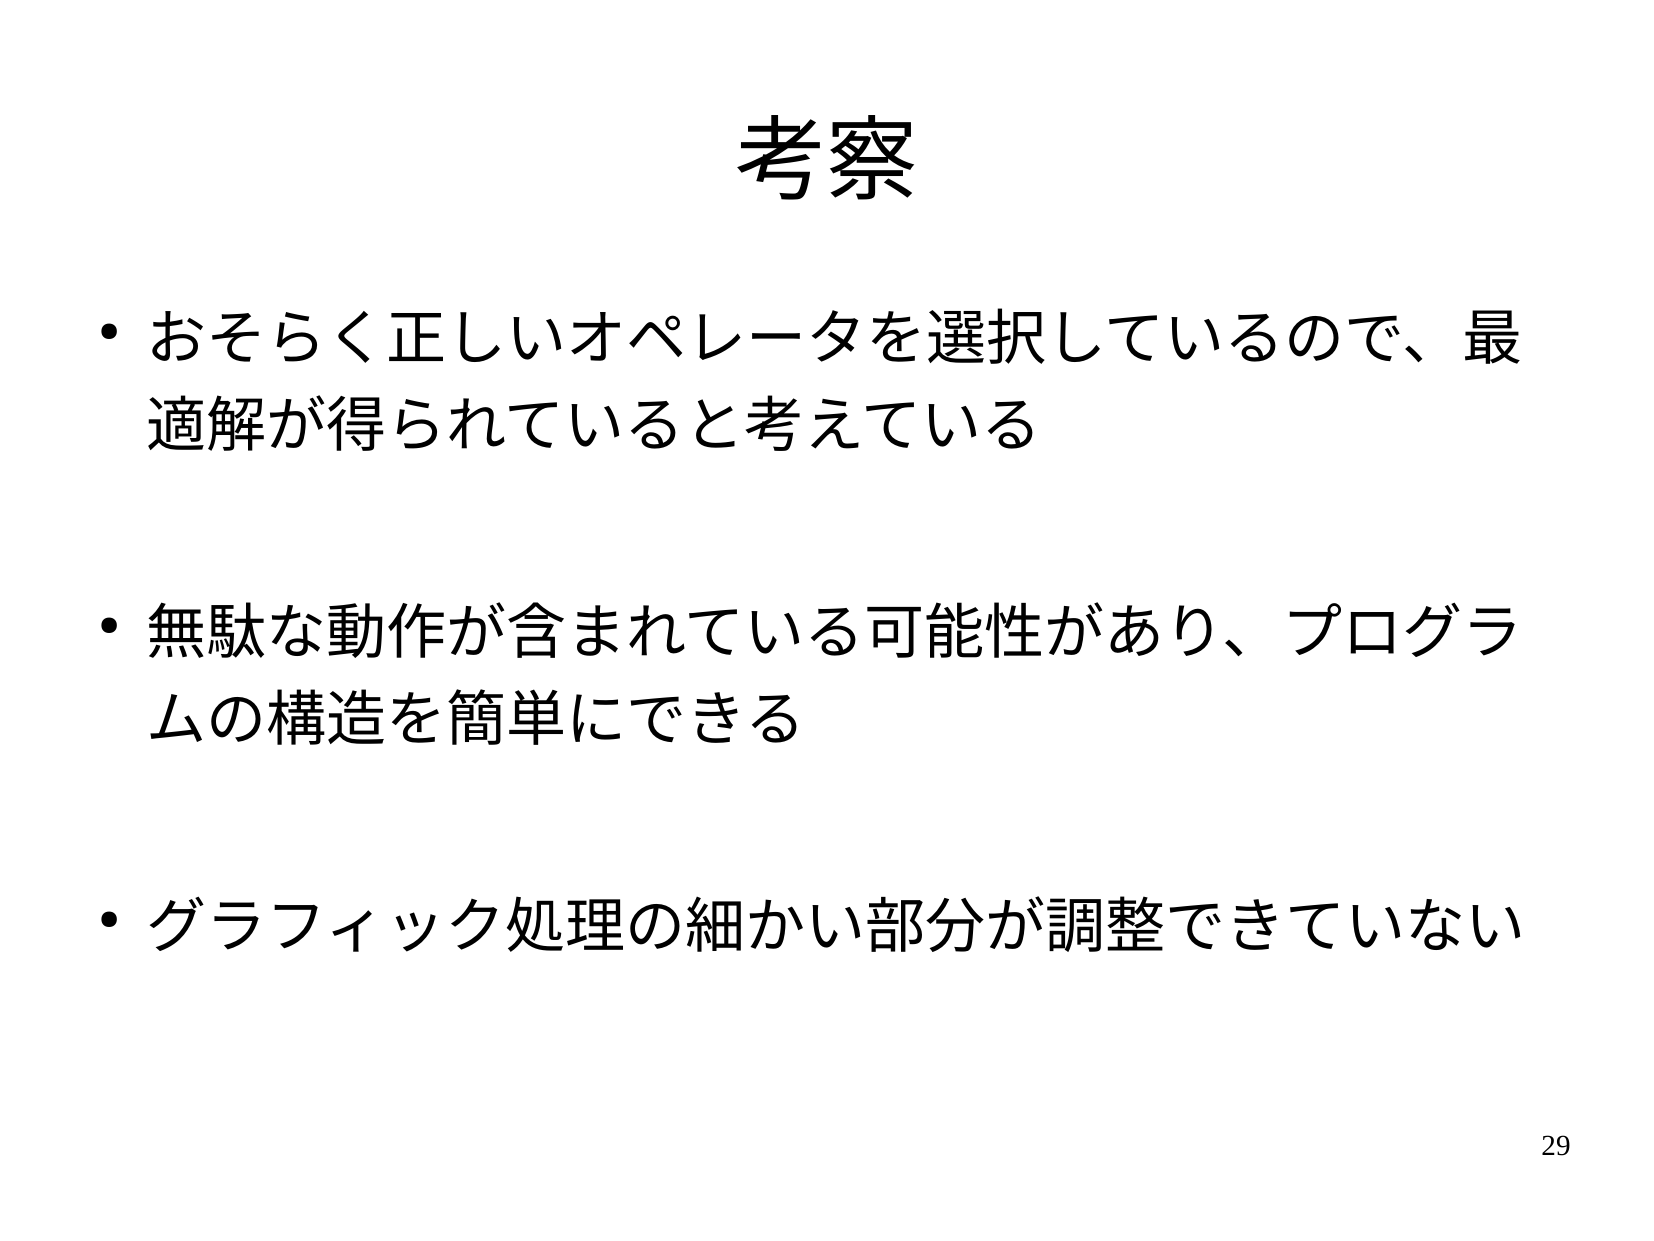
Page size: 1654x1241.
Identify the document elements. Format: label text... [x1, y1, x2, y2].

title 考察 [82, 49, 1571, 257]
list おそらく正しいオペレータを選択しているので、最適解が得られていると考えている 無駄な動作が含まれている可能性があり、プログラムの構造を簡単にできる グラフィック処理の細かい部分が調整できていない [82, 290, 1538, 1052]
